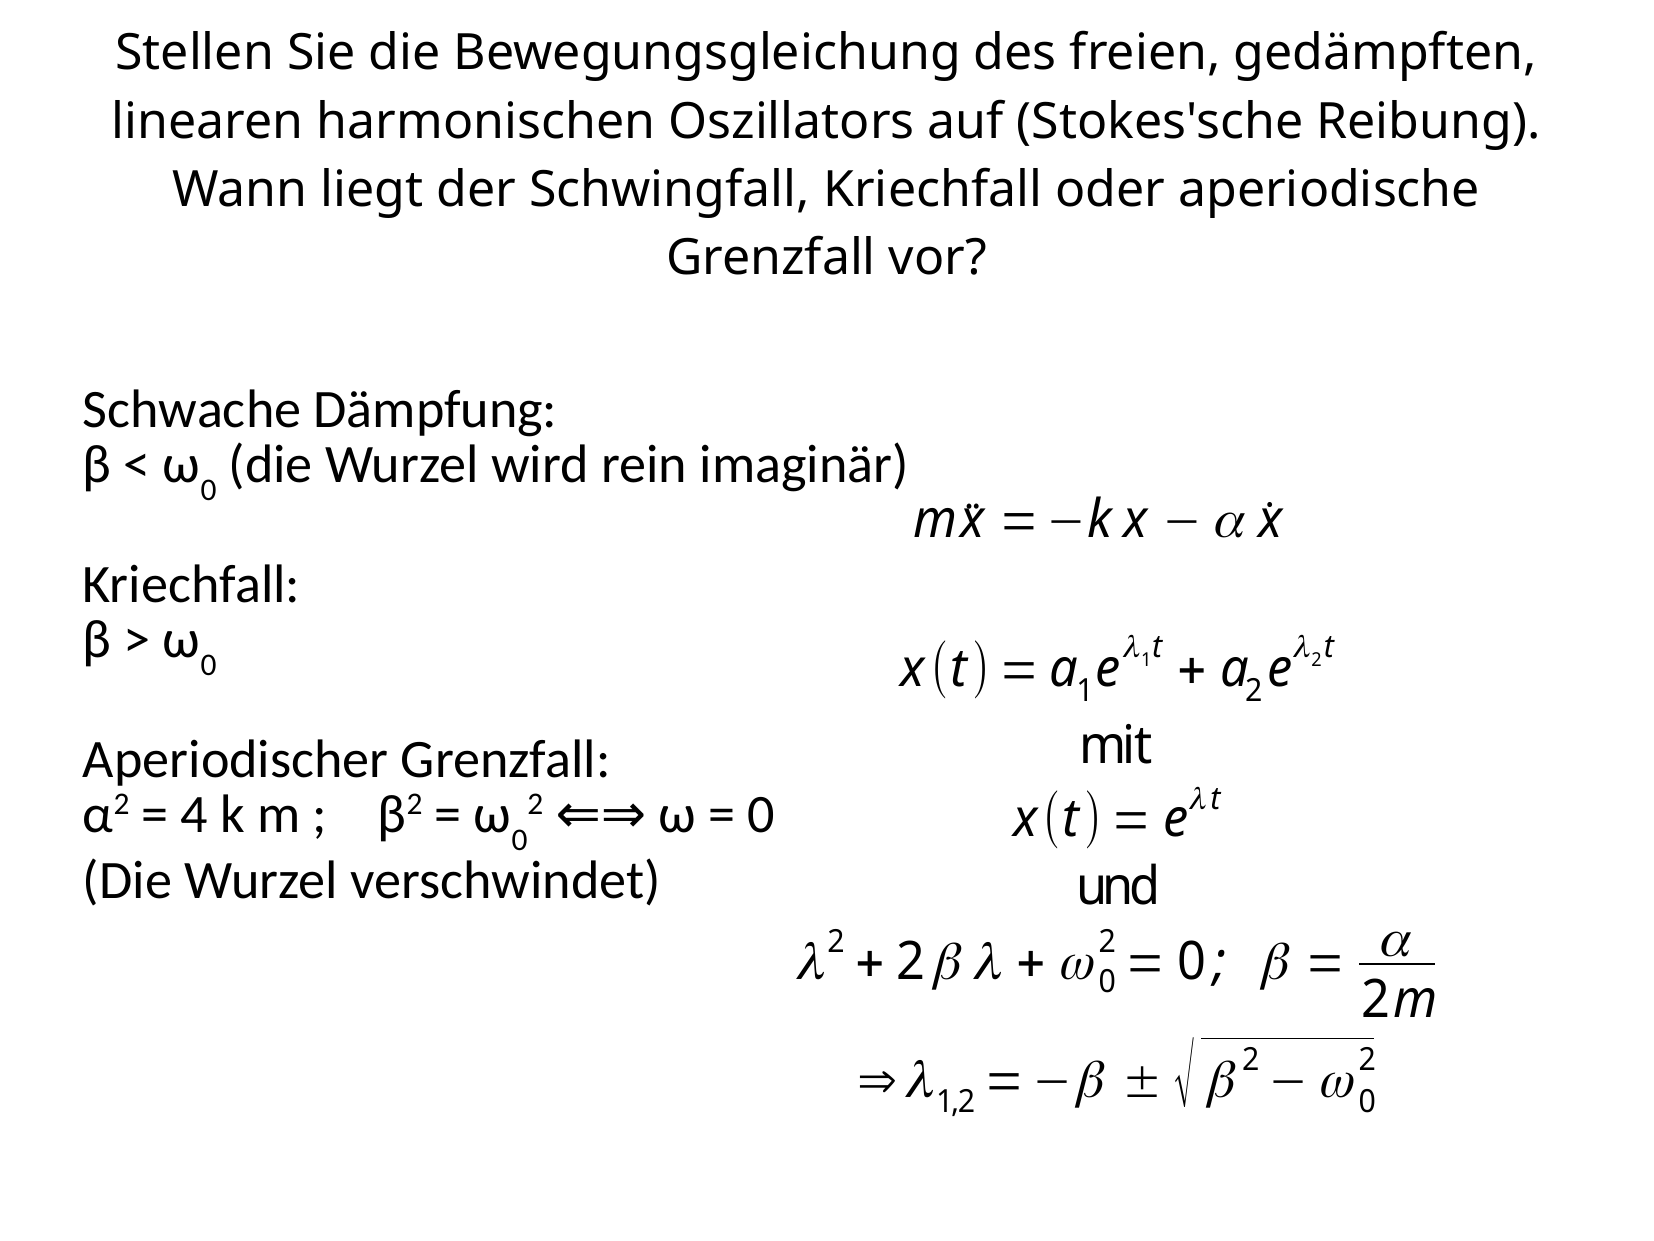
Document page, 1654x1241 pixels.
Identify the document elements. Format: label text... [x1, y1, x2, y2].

title Stellen Sie die Bewegungsgleichung des freien, gedämpften, linearen harmonischen Oszillators auf (Stokes'sche Reibung). Wann liegt der Schwingfall, Kriechfall oder aperiodische Grenzfall vor? [82, 33, 1571, 272]
chart [905, 487, 1292, 553]
chart [787, 627, 1445, 1121]
subtitle Schwache Dämpfung: β < ω0 (die Wurzel wird rein imaginär) Kriechfall: β > ω0 Aperiodischer Grenzfall: α2 = 4 k m ; β2 = ω02 ⇐⇒ ω = 0 (Die Wurzel verschwindet) [82, 290, 1571, 1010]
